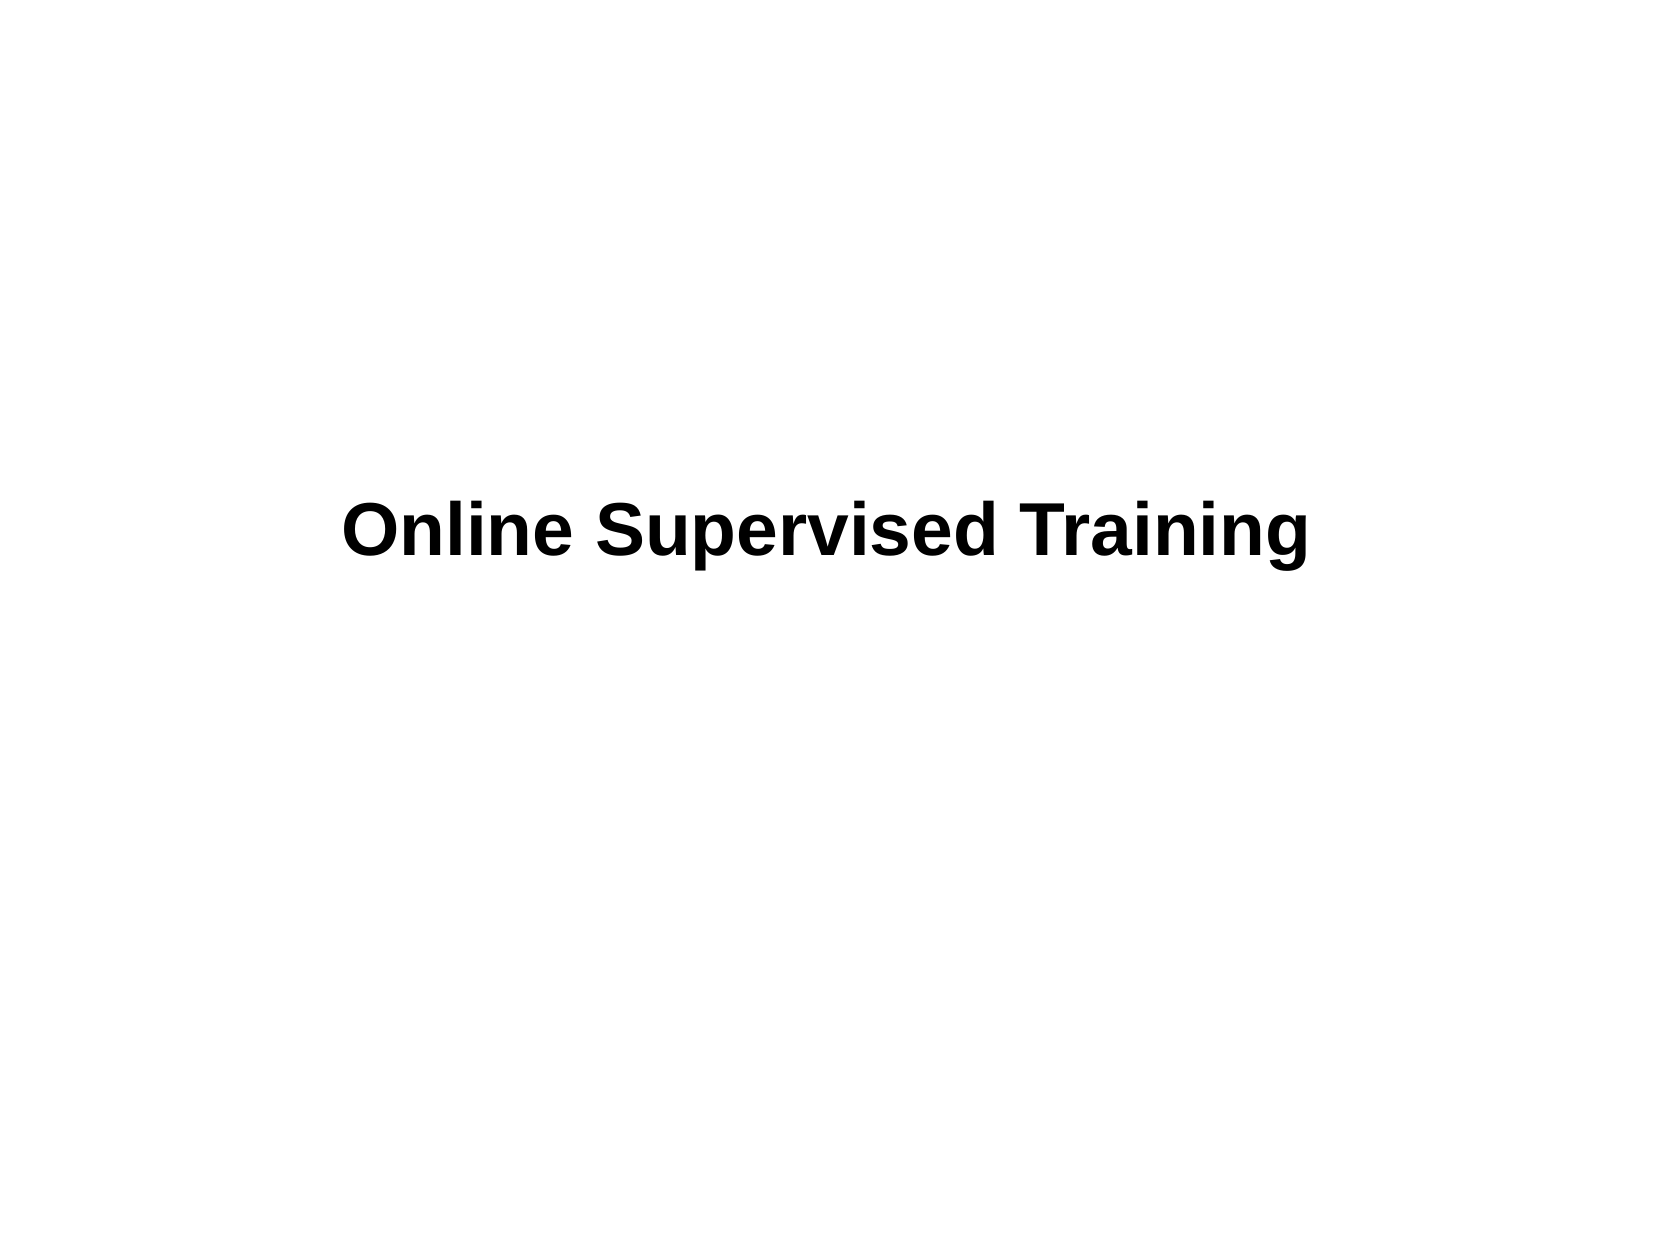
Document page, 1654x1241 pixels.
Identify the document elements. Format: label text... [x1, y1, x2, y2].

subtitle Online Supervised Training [82, 49, 1571, 1010]
